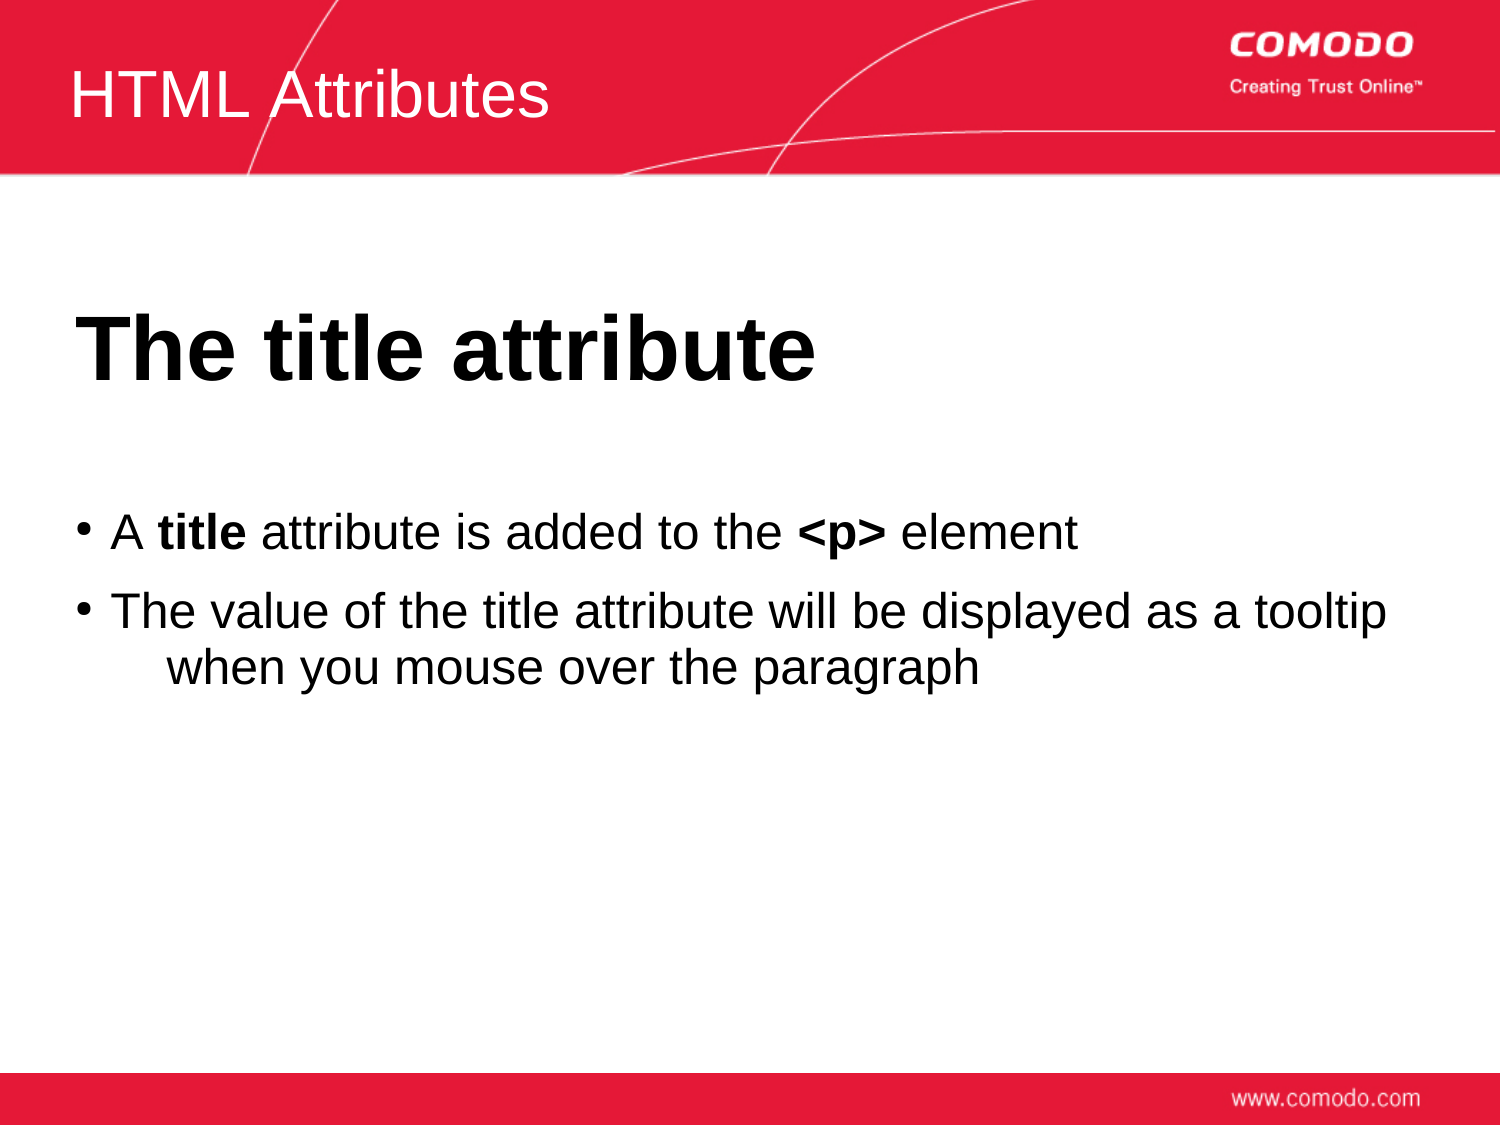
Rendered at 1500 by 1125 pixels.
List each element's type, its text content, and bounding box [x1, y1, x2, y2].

picture [0, 1073, 1500, 1125]
picture [0, 0, 1500, 176]
list The title attribute A title attribute is added to the <p> element The value of the title attribute will be displayed as a tooltip when you mouse over the paragraph [75, 295, 1423, 1004]
title HTML Attributes [69, 21, 1197, 170]
